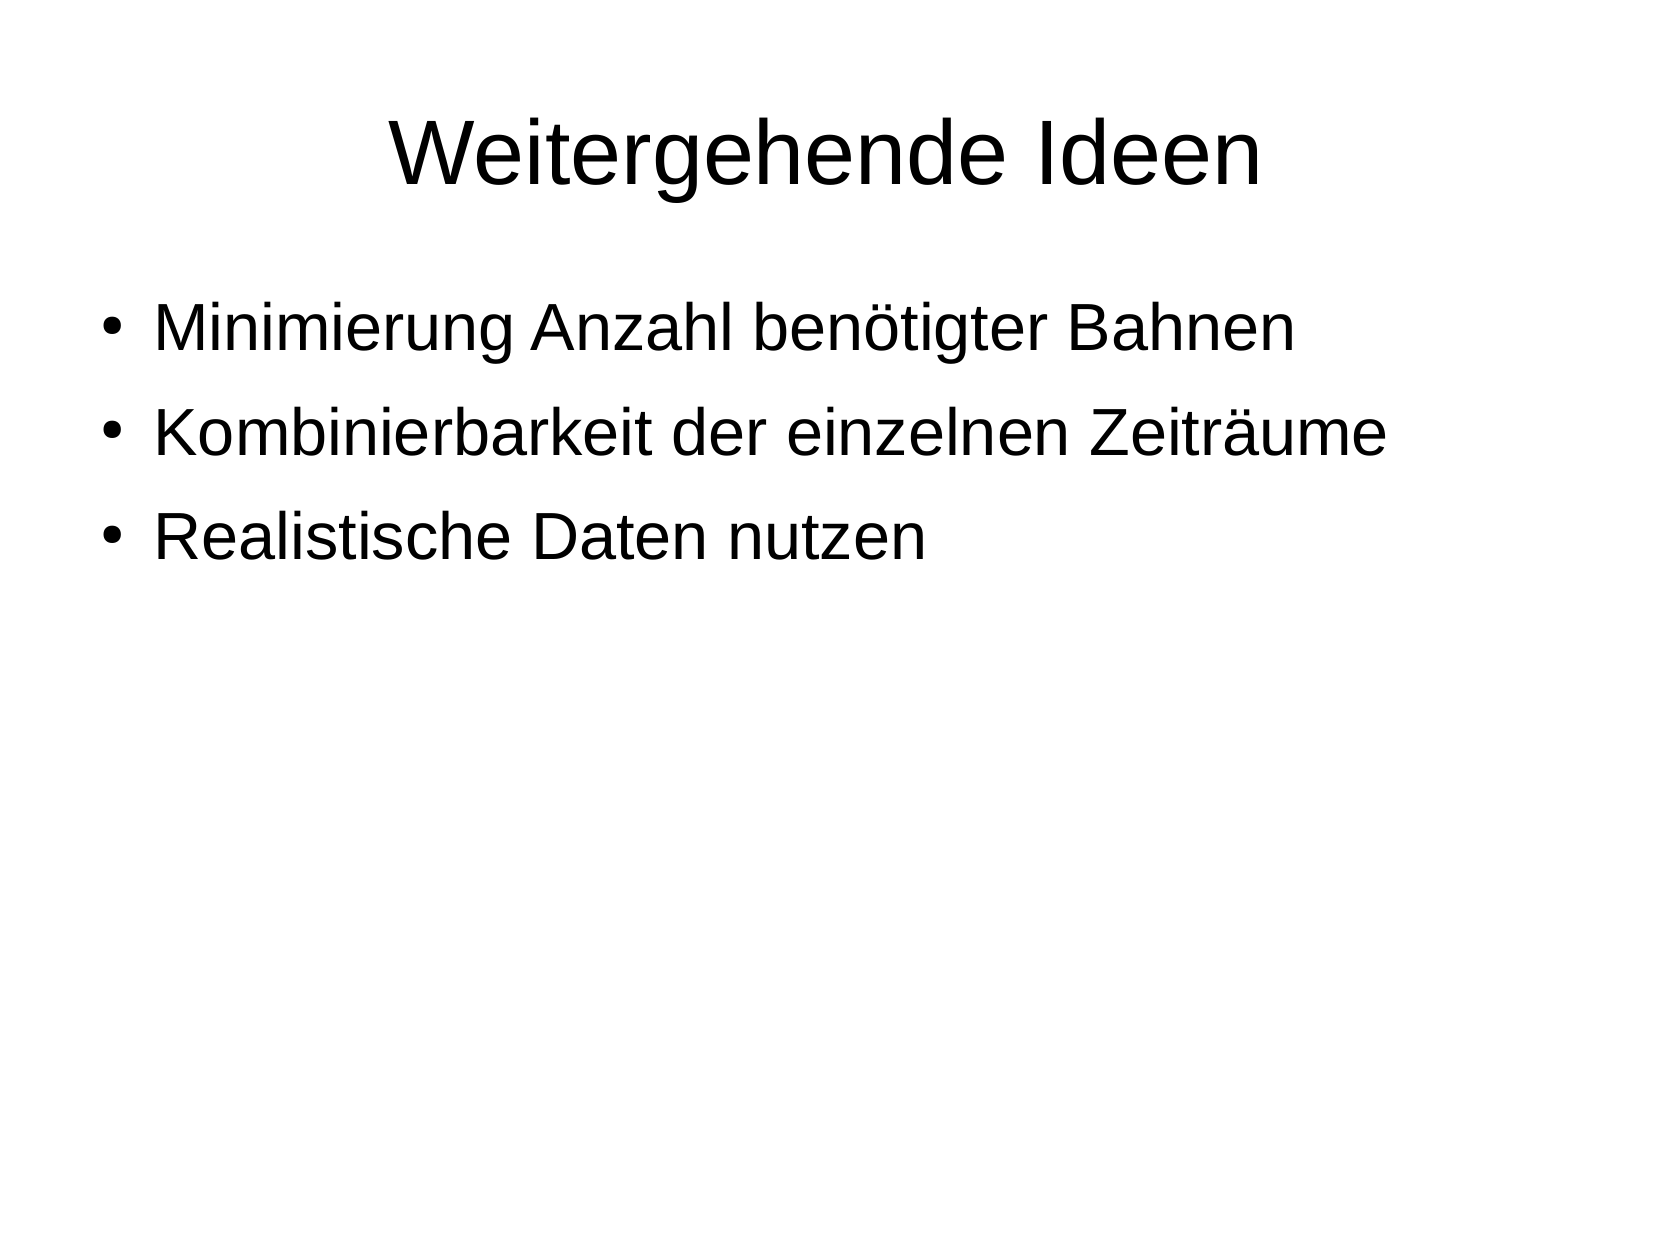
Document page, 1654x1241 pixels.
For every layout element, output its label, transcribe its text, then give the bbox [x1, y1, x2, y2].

list Minimierung Anzahl benötigter Bahnen Kombinierbarkeit der einzelnen Zeiträume Realistische Daten nutzen [82, 290, 1571, 1010]
title Weitergehende Ideen [82, 49, 1571, 257]
